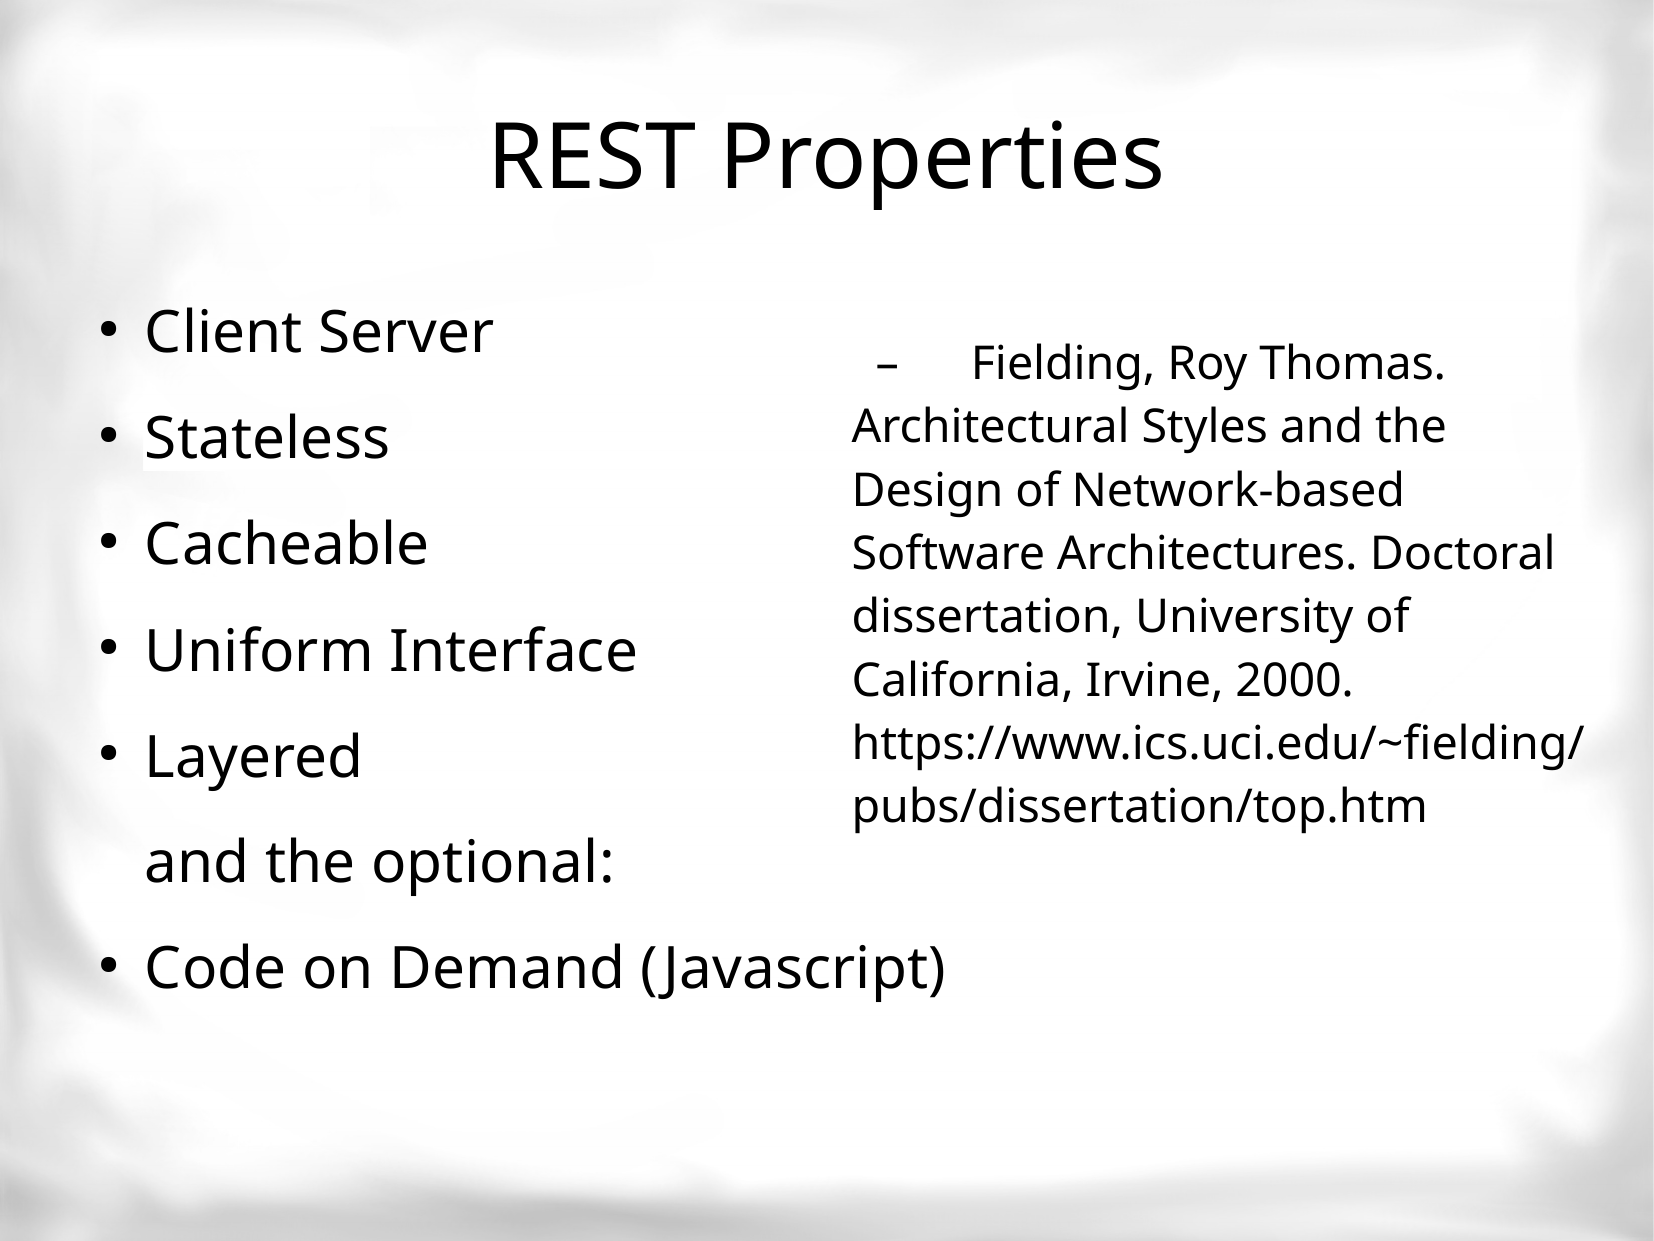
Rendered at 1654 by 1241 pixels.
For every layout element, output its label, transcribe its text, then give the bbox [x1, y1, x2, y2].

text_box – Fielding, Roy Thomas. Architectural Styles and the Design of Network-based Software Architectures. Doctoral dissertation, University of California, Irvine, 2000. https://www.ics.uci.edu/~fielding/pubs/dissertation/top.htm [795, 330, 1591, 841]
list Client Server Stateless Cacheable Uniform Interface Layered and the optional: Code on Demand (Javascript) [82, 290, 1571, 1010]
picture [0, 0, 1654, 1241]
title REST Properties [82, 49, 1571, 257]
